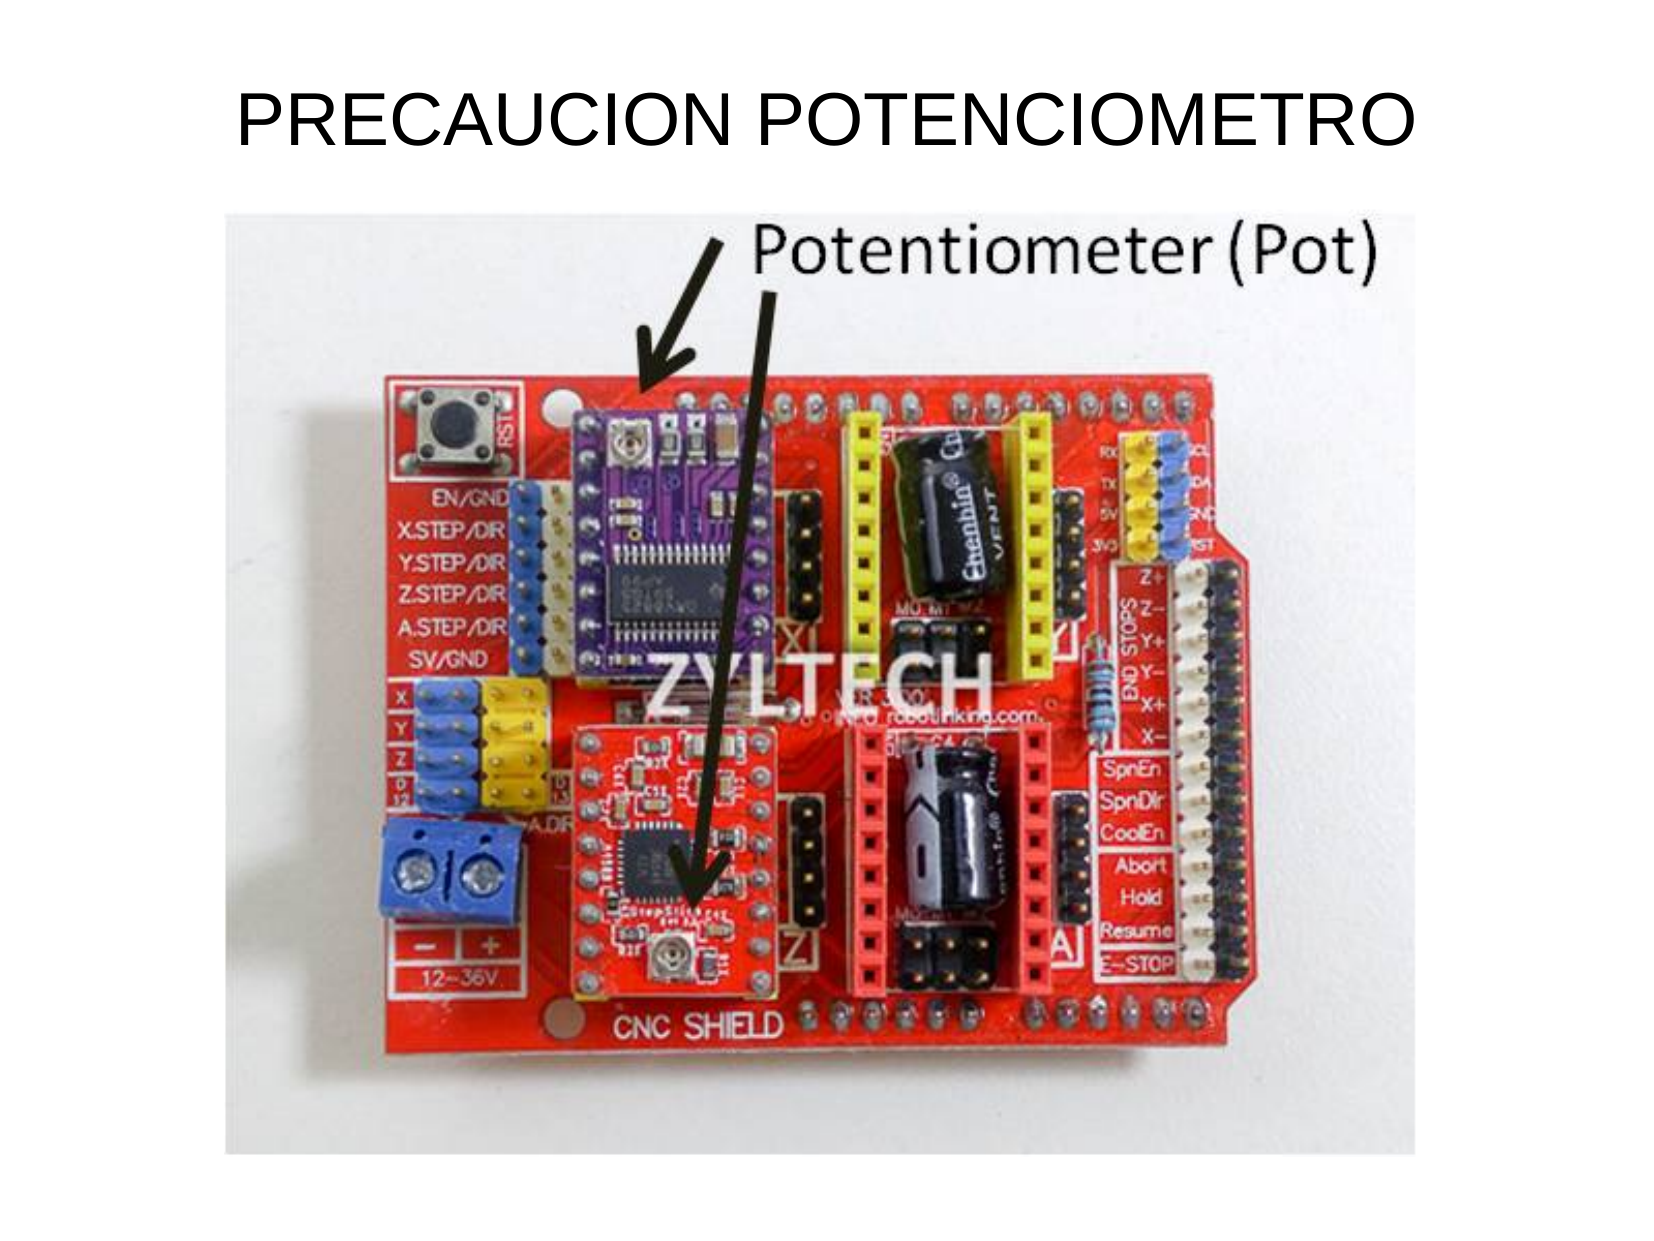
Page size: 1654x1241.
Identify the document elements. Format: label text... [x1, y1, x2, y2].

picture [224, 177, 1430, 1157]
title PRECAUCION POTENCIOMETRO [82, 49, 1571, 189]
